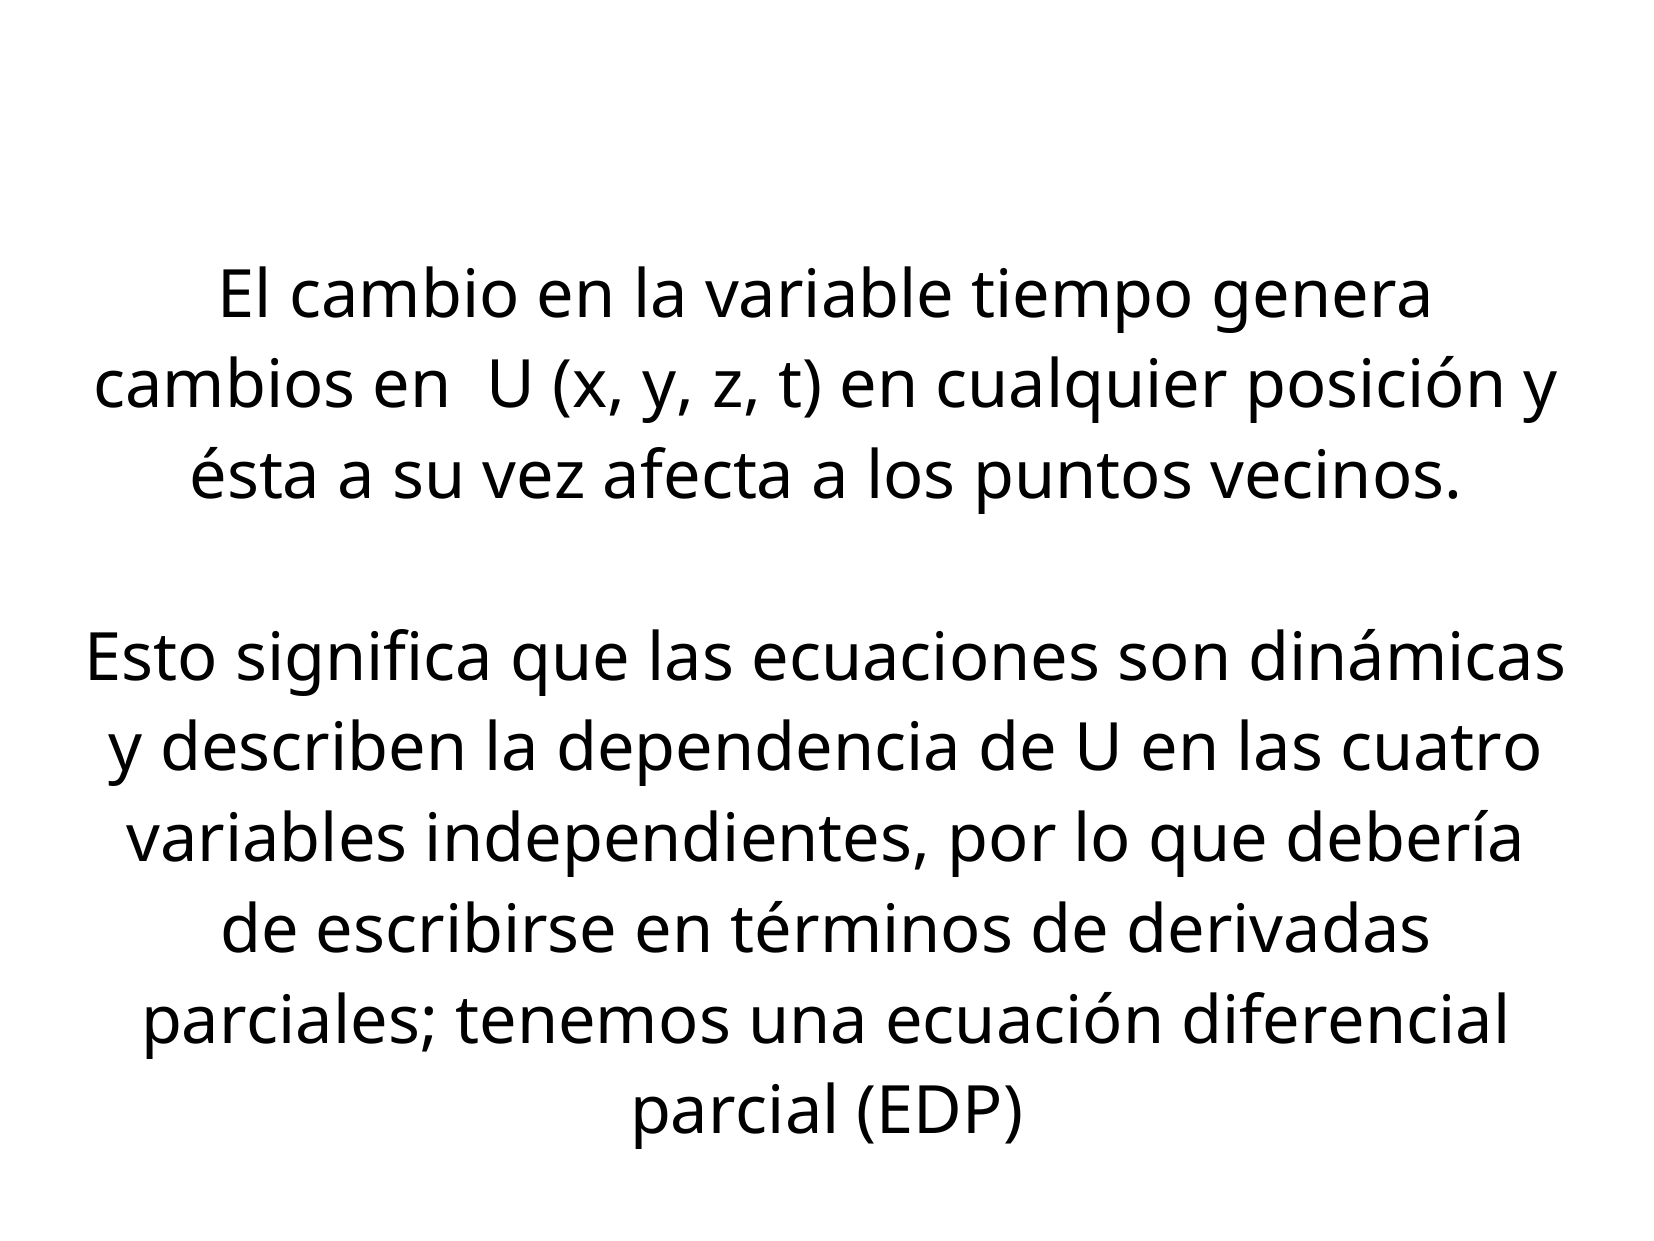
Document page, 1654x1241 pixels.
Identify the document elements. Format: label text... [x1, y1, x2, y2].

subtitle El cambio en la variable tiempo genera cambios en U (x, y, z, t) en cualquier posición y ésta a su vez afecta a los puntos vecinos. Esto significa que las ecuaciones son dinámicas y describen la dependencia de U en las cuatro variables independientes, por lo que debería de escribirse en términos de derivadas parciales; tenemos una ecuación diferencial parcial (EDP) [82, 271, 1571, 1128]
